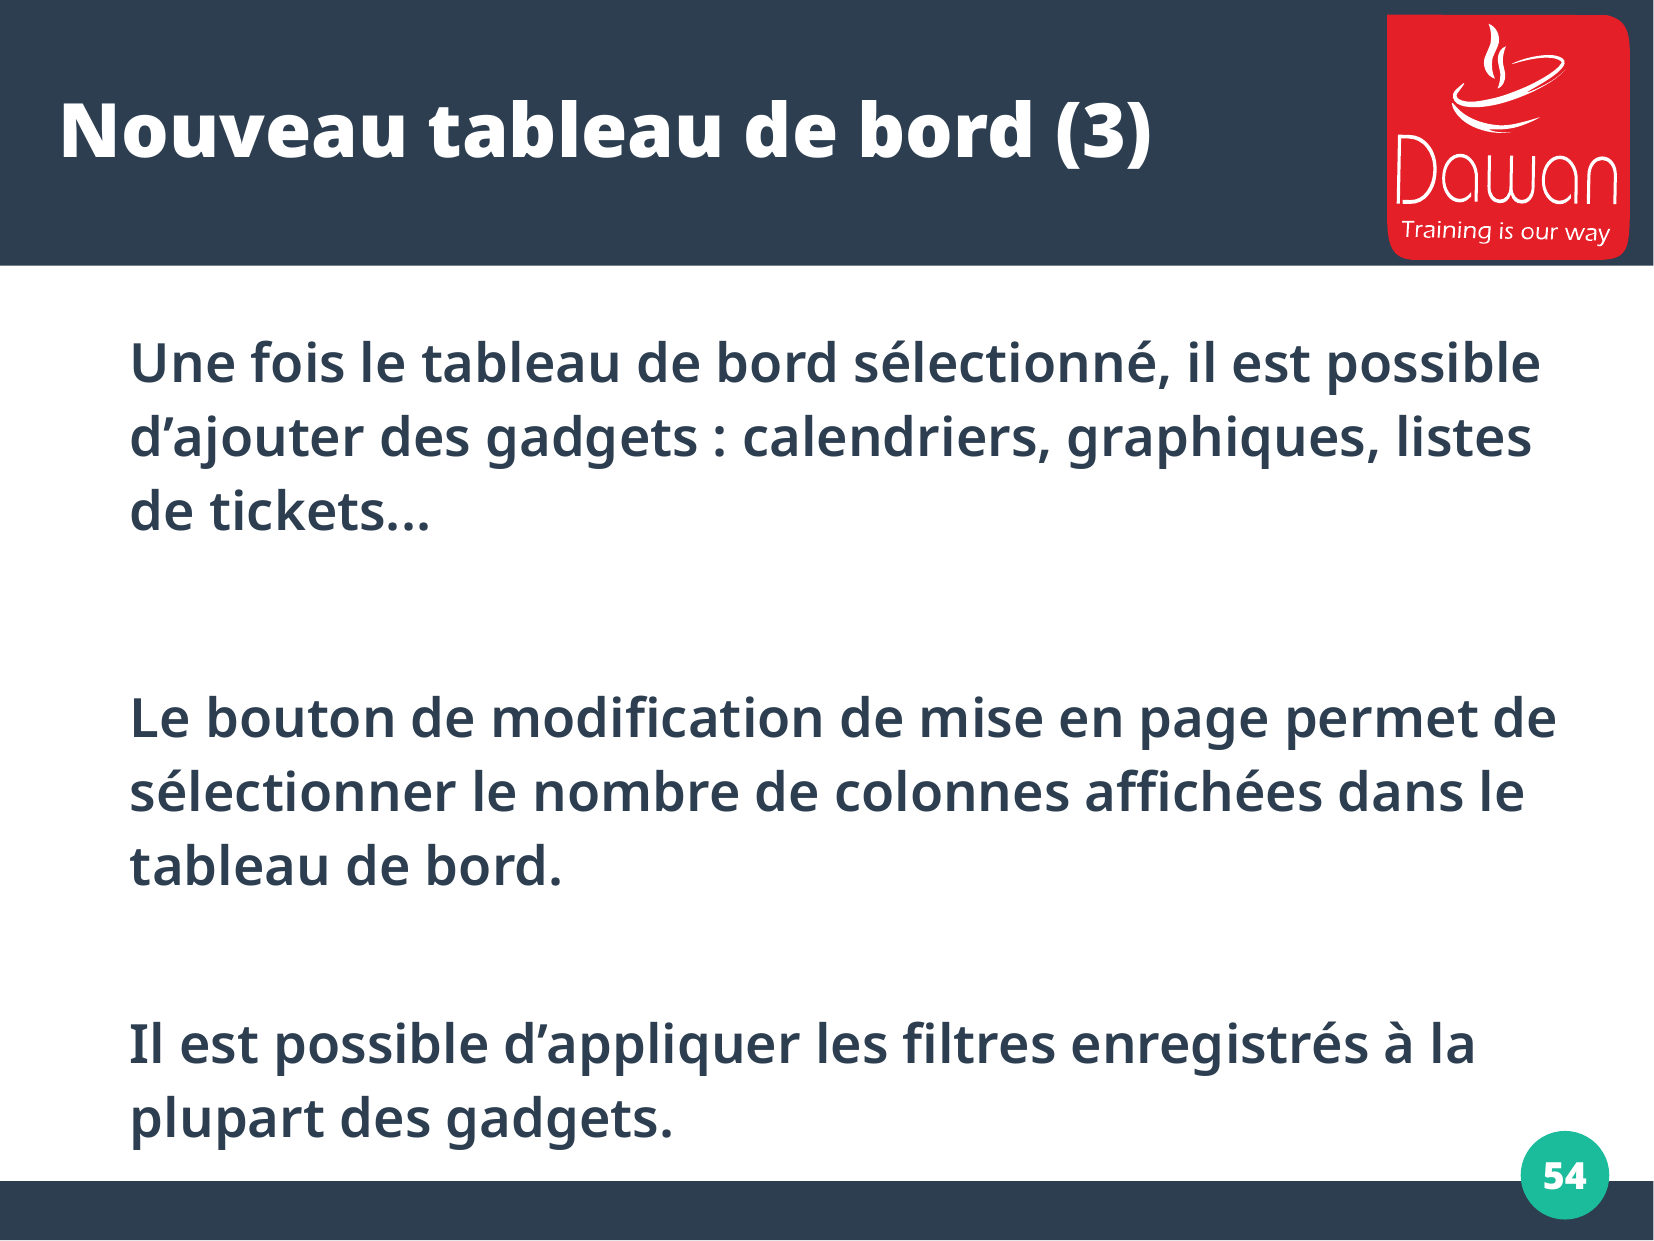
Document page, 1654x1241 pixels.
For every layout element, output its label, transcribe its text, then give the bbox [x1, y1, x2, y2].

list [59, 1087, 1595, 1152]
picture [1387, 14, 1630, 260]
list Une fois le tableau de bord sélectionné, il est possible d’ajouter des gadgets : calendriers, graphiques, listes de tickets... Le bouton de modification de mise en page permet de sélectionner le nombre de colonnes affichées dans le tableau de bord. Il est possible d’appliquer les filtres enregistrés à la plupart des gadgets. [59, 324, 1595, 1087]
title Nouveau tableau de bord (3) [59, 49, 1387, 207]
